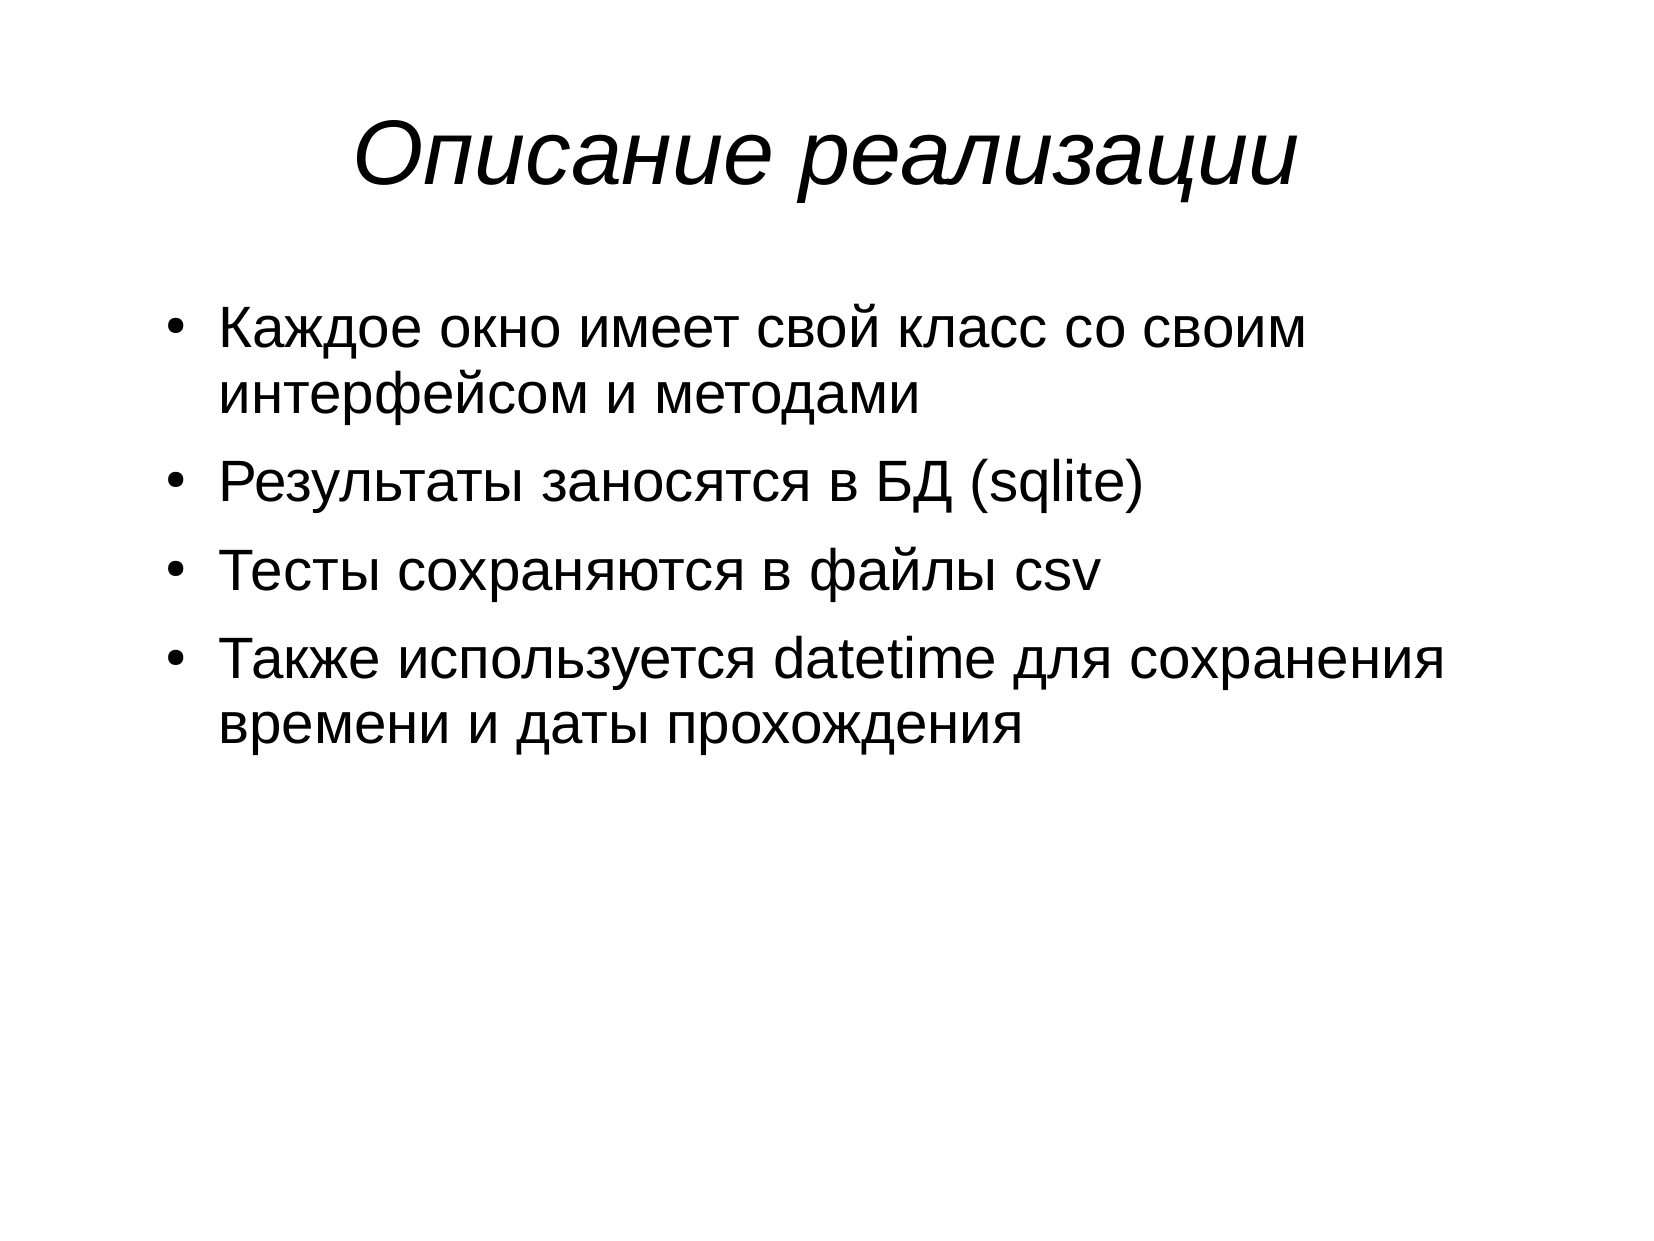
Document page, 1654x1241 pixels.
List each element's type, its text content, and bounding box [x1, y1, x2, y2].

title Описание реализации [82, 49, 1571, 257]
list Каждое окно имеет свой класс со своим интерфейсом и методами Результаты заносятся в БД (sqlite) Тесты сохраняются в файлы csv Также используется datetime для сохранения времени и даты прохождения [76, 295, 1565, 1114]
